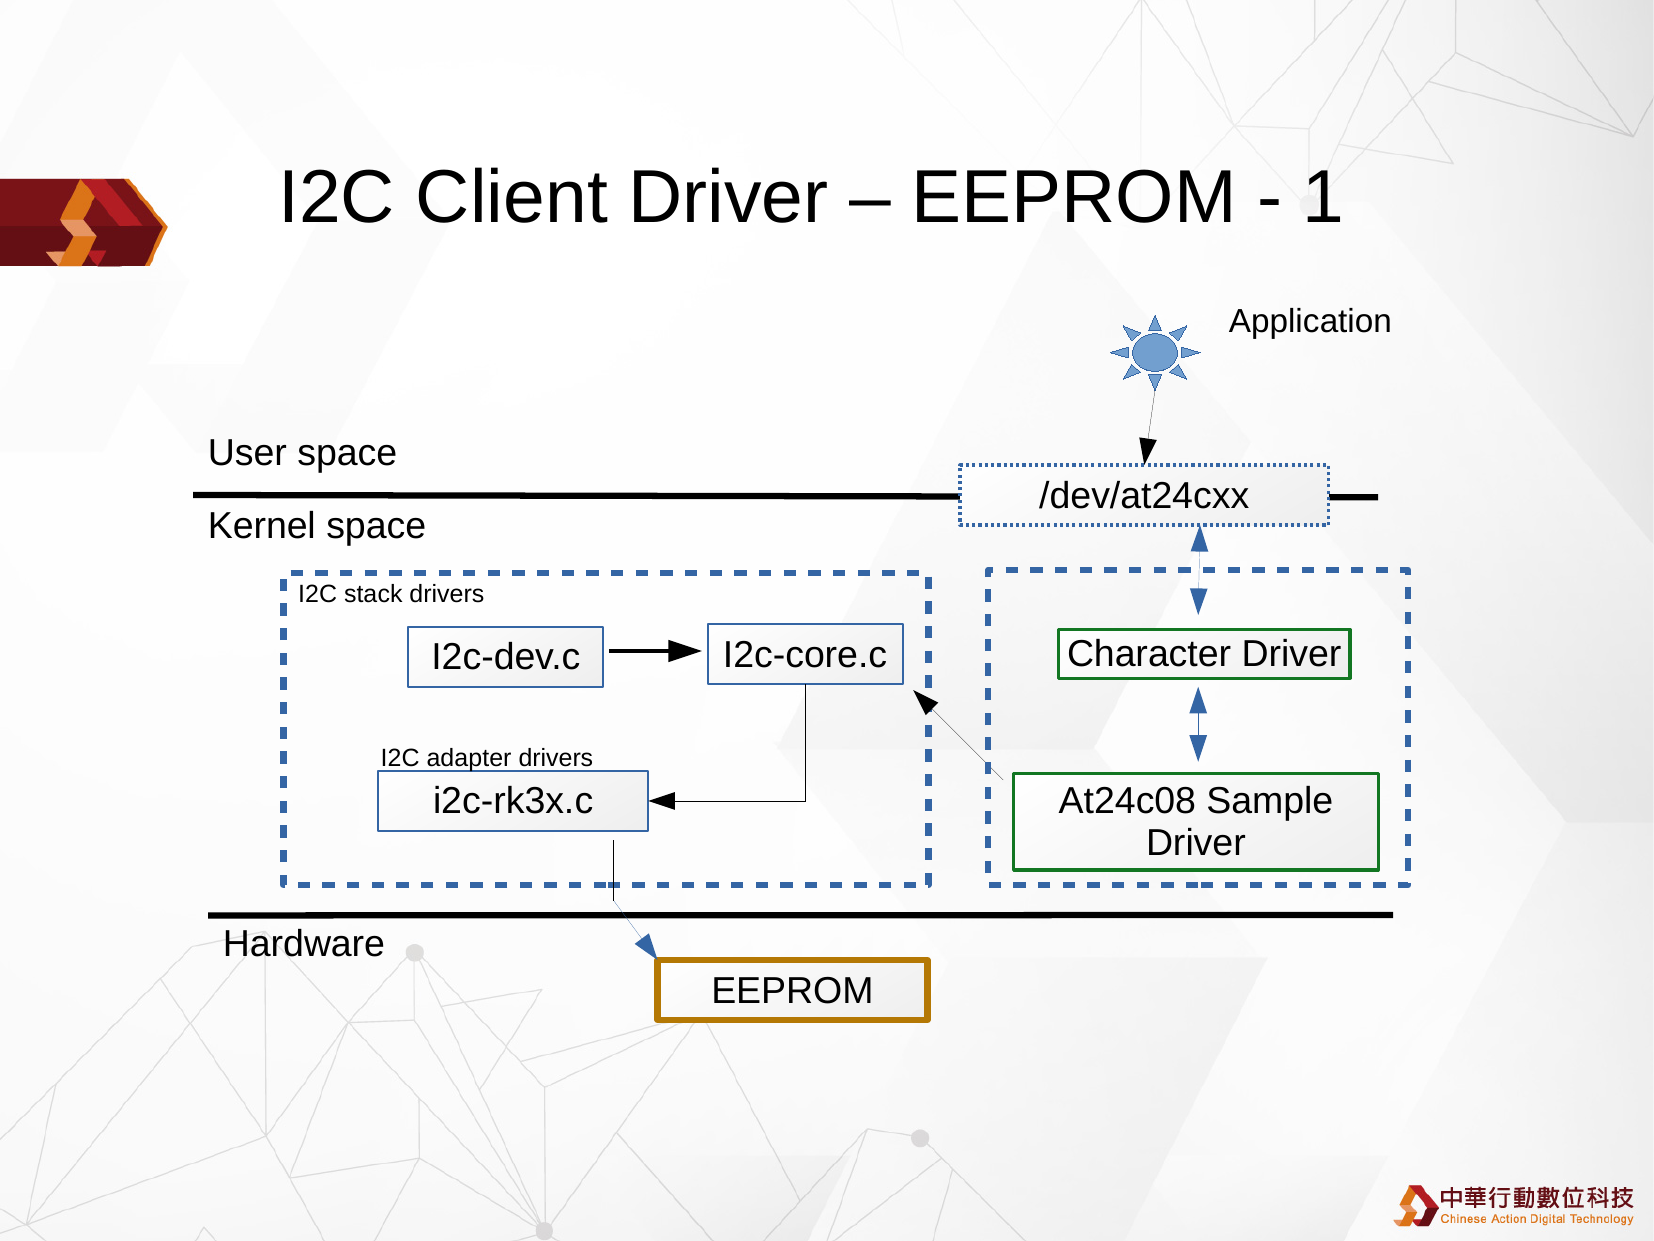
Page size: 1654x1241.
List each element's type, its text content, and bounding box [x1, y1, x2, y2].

text_box [1169, 325, 1187, 341]
text_box Kernel space [193, 497, 464, 571]
text_box [1123, 364, 1141, 380]
text_box User space [193, 424, 419, 497]
text_box EEPROM [657, 960, 928, 1021]
text_box [1132, 333, 1178, 372]
text_box i2c-rk3x.c [378, 779, 649, 831]
text_box I2C stack drivers [283, 572, 526, 618]
title I2C Client Driver – EEPROM - 1 [118, 112, 1506, 281]
text_box I2C adapter drivers [365, 736, 666, 779]
text_box [1181, 347, 1196, 358]
text_box Character Driver [1058, 629, 1351, 679]
text_box /dev/at24cxx [960, 465, 1329, 526]
text_box I2c-core.c [707, 624, 903, 685]
text_box [1148, 315, 1162, 331]
text_box [1123, 325, 1141, 341]
text_box I2c-dev.c [408, 626, 604, 687]
picture [0, 0, 1654, 1241]
text_box At24c08 Sample Driver [1013, 773, 1379, 871]
text_box [1110, 347, 1129, 358]
text_box Application [1196, 295, 1426, 361]
text_box [1169, 364, 1187, 380]
text_box Hardware [208, 915, 404, 976]
text_box [1148, 374, 1162, 390]
